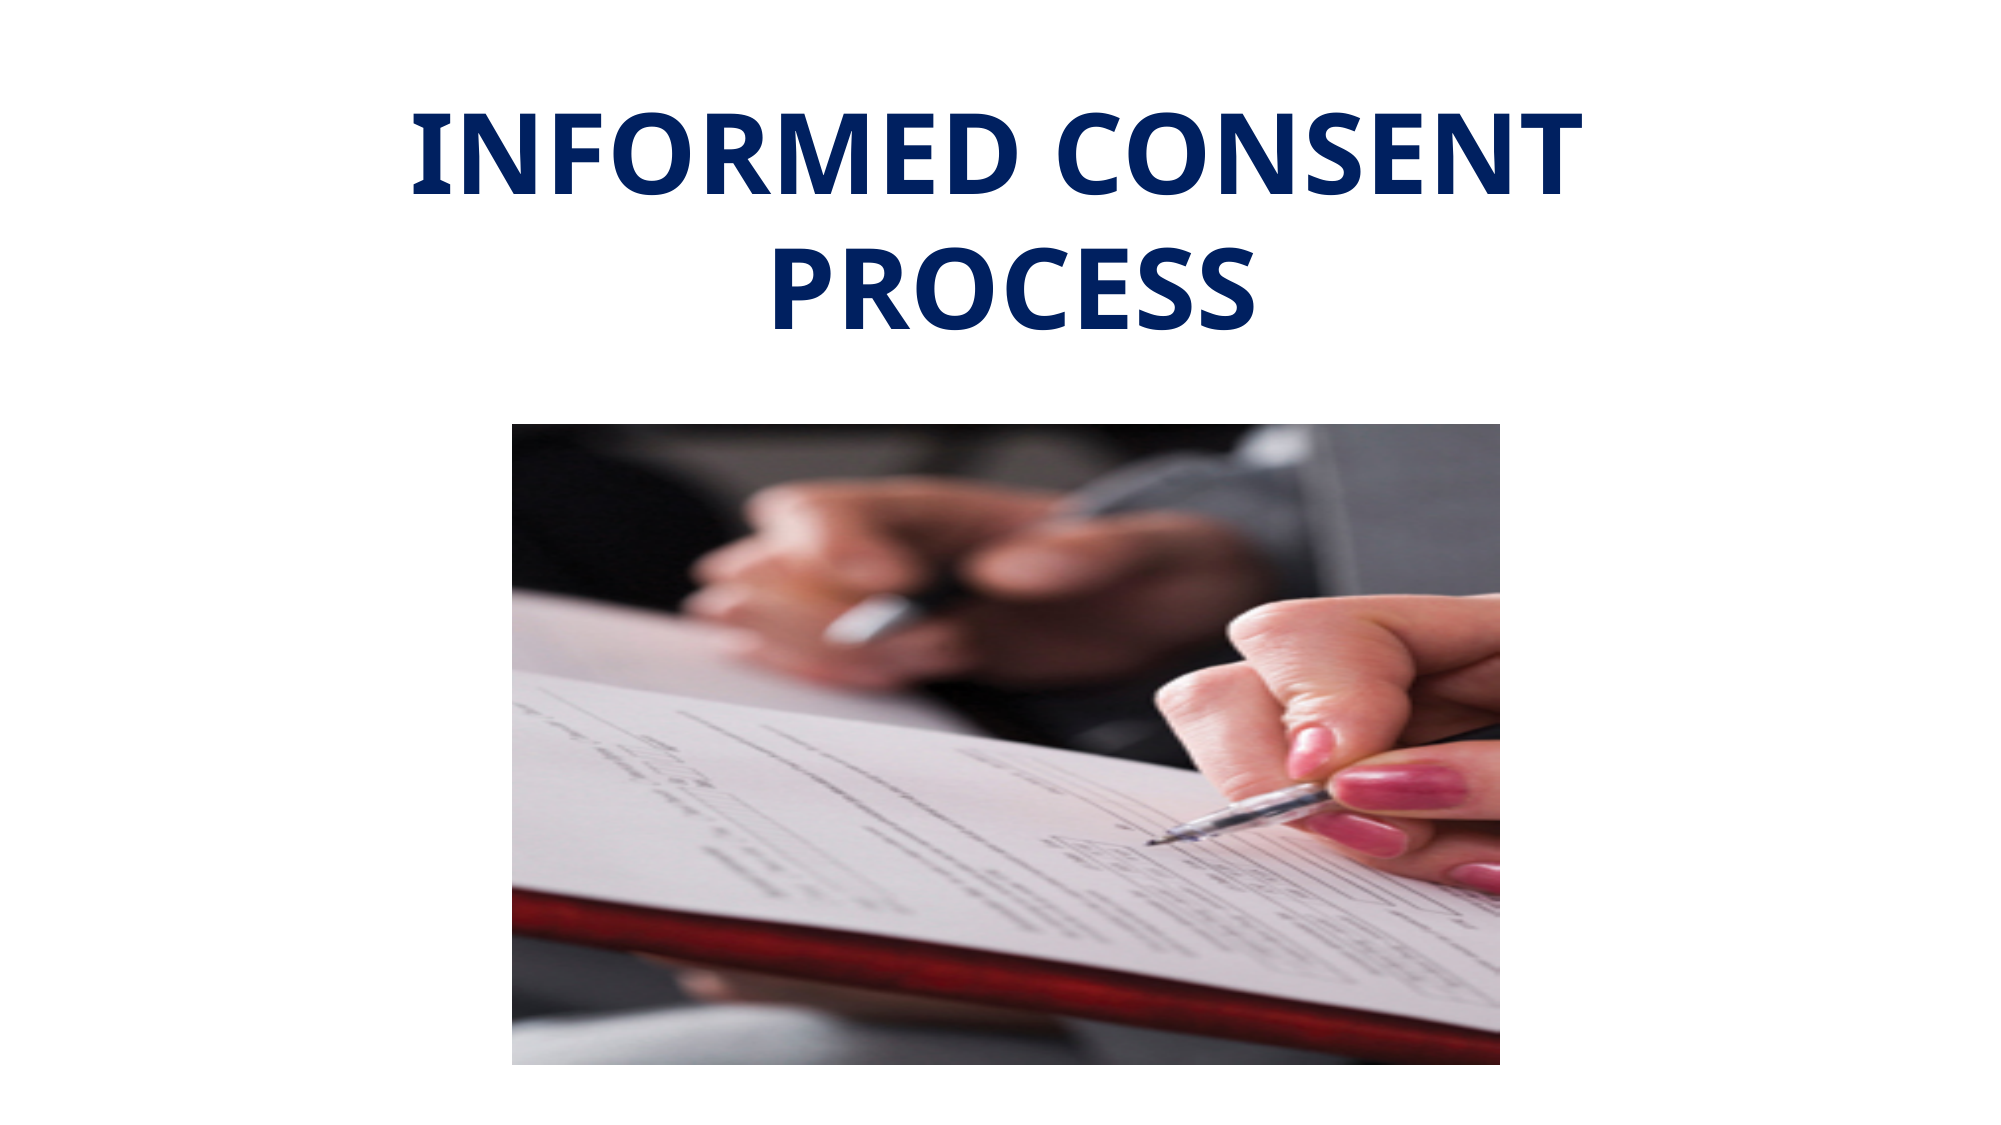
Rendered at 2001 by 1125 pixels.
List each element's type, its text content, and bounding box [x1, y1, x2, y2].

picture [512, 424, 1500, 1065]
text_box INFORMED CONSENT PROCESS [362, 74, 1663, 360]
